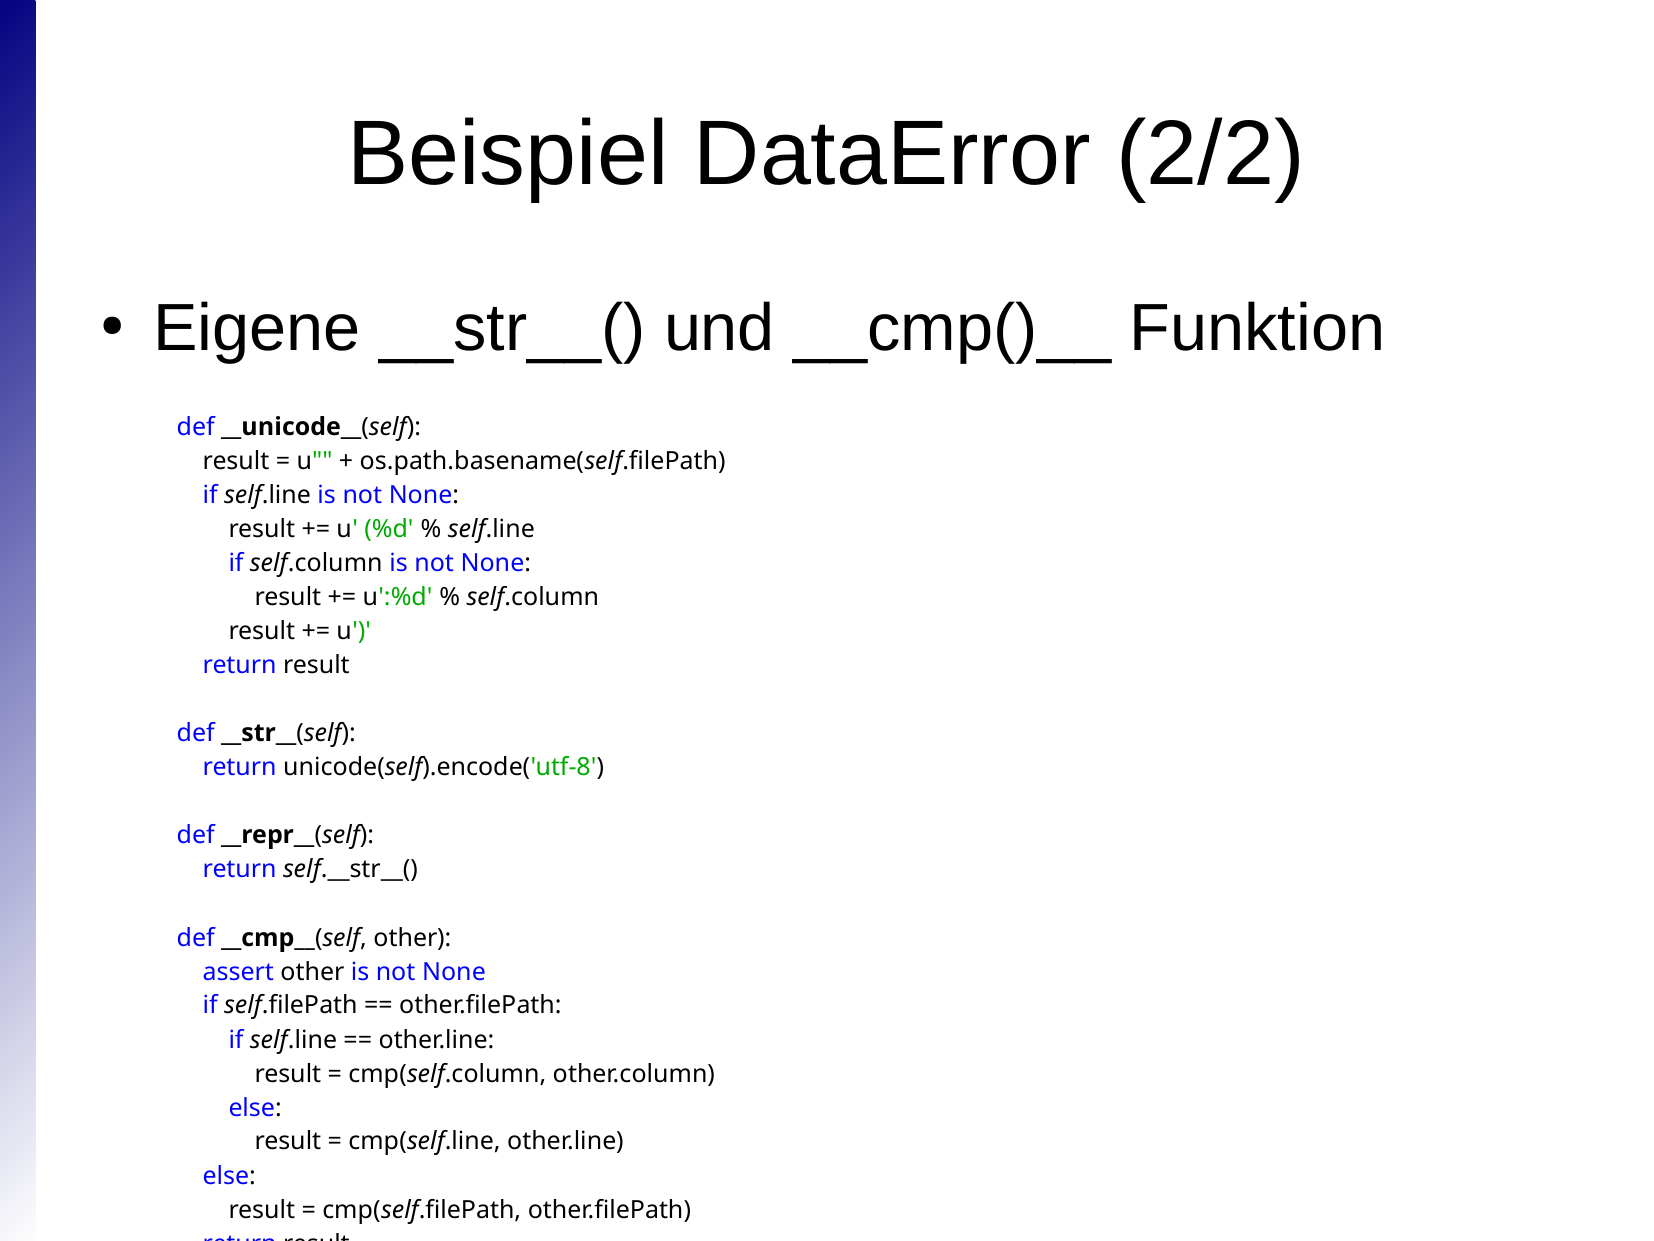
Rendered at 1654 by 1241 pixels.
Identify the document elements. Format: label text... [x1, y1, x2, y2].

text_box def __unicode__(self): result = u"" + os.path.basename(self.filePath) if self.line is not None: result += u' (%d' % self.line if self.column is not None: result += u':%d' % self.column result += u')' return result def __str__(self): return unicode(self).encode('utf-8') def __repr__(self): return self.__str__() def __cmp__(self, other): assert other is not None if self.filePath == other.filePath: if self.line == other.line: result = cmp(self.column, other.column) else: result = cmp(self.line, other.line) else: result = cmp(self.filePath, other.filePath) return result [135, 401, 1506, 1155]
list Eigene __str__() und __cmp()__ Funktion [82, 290, 1571, 402]
title Beispiel DataError (2/2) [82, 49, 1571, 257]
